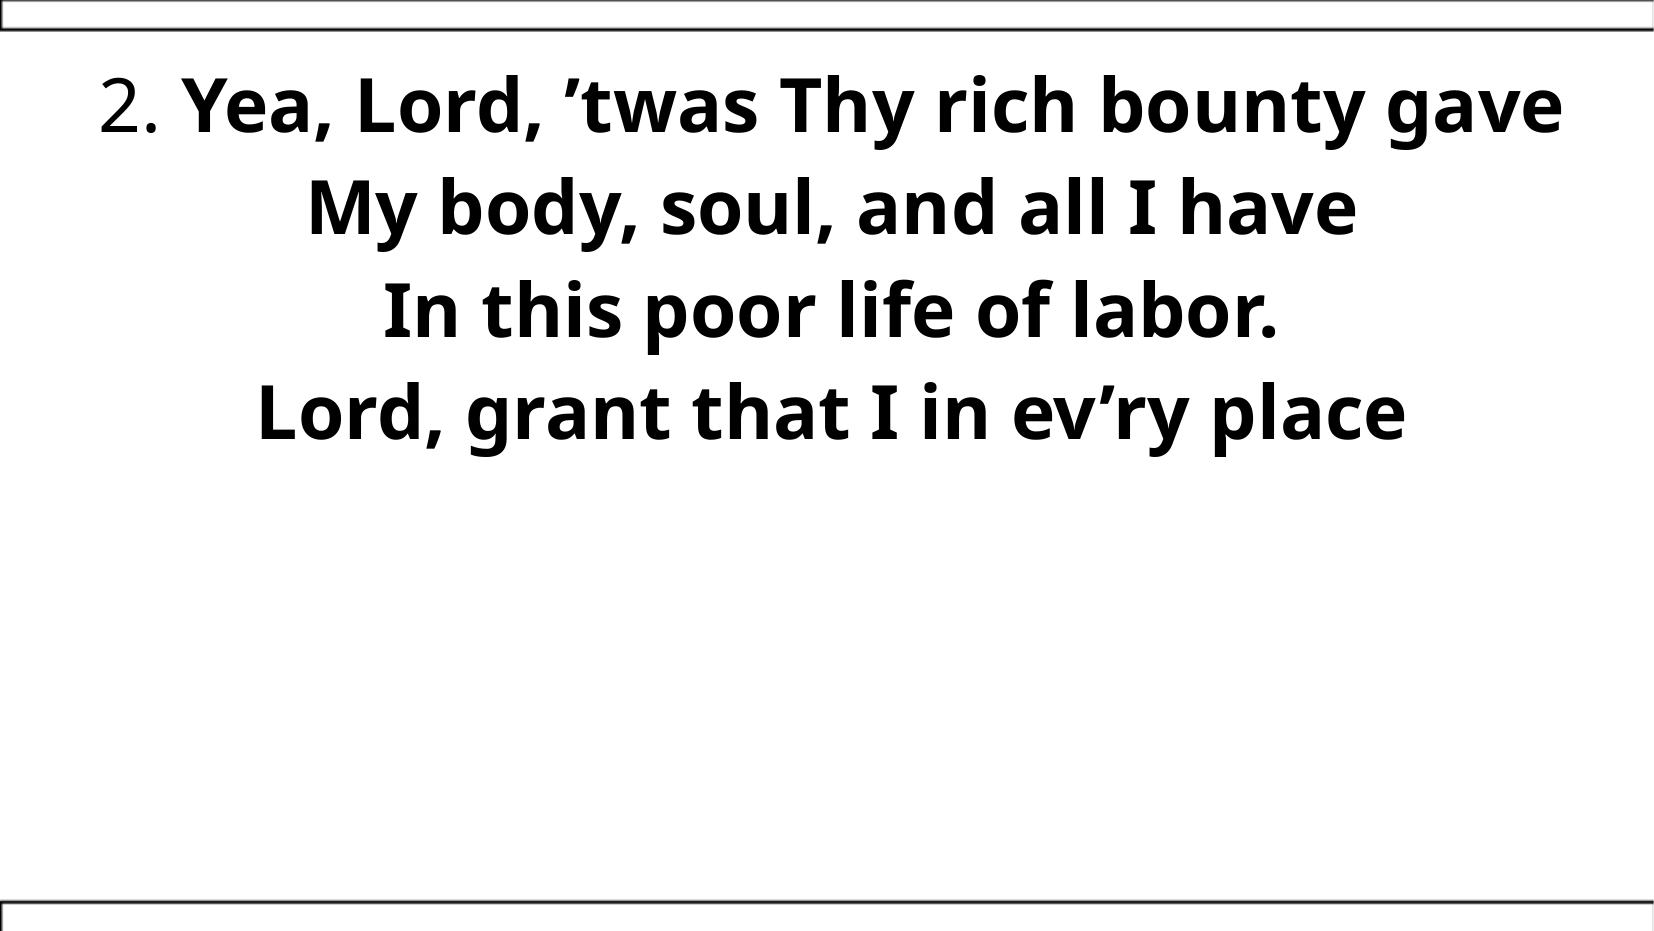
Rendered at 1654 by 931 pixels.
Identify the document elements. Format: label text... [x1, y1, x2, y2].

picture [0, 0, 1654, 931]
text_box 2. Yea, Lord, ’twas Thy rich bounty gave My body, soul, and all I have In this poor life of labor. Lord, grant that I in ev’ry place [75, 45, 1591, 460]
